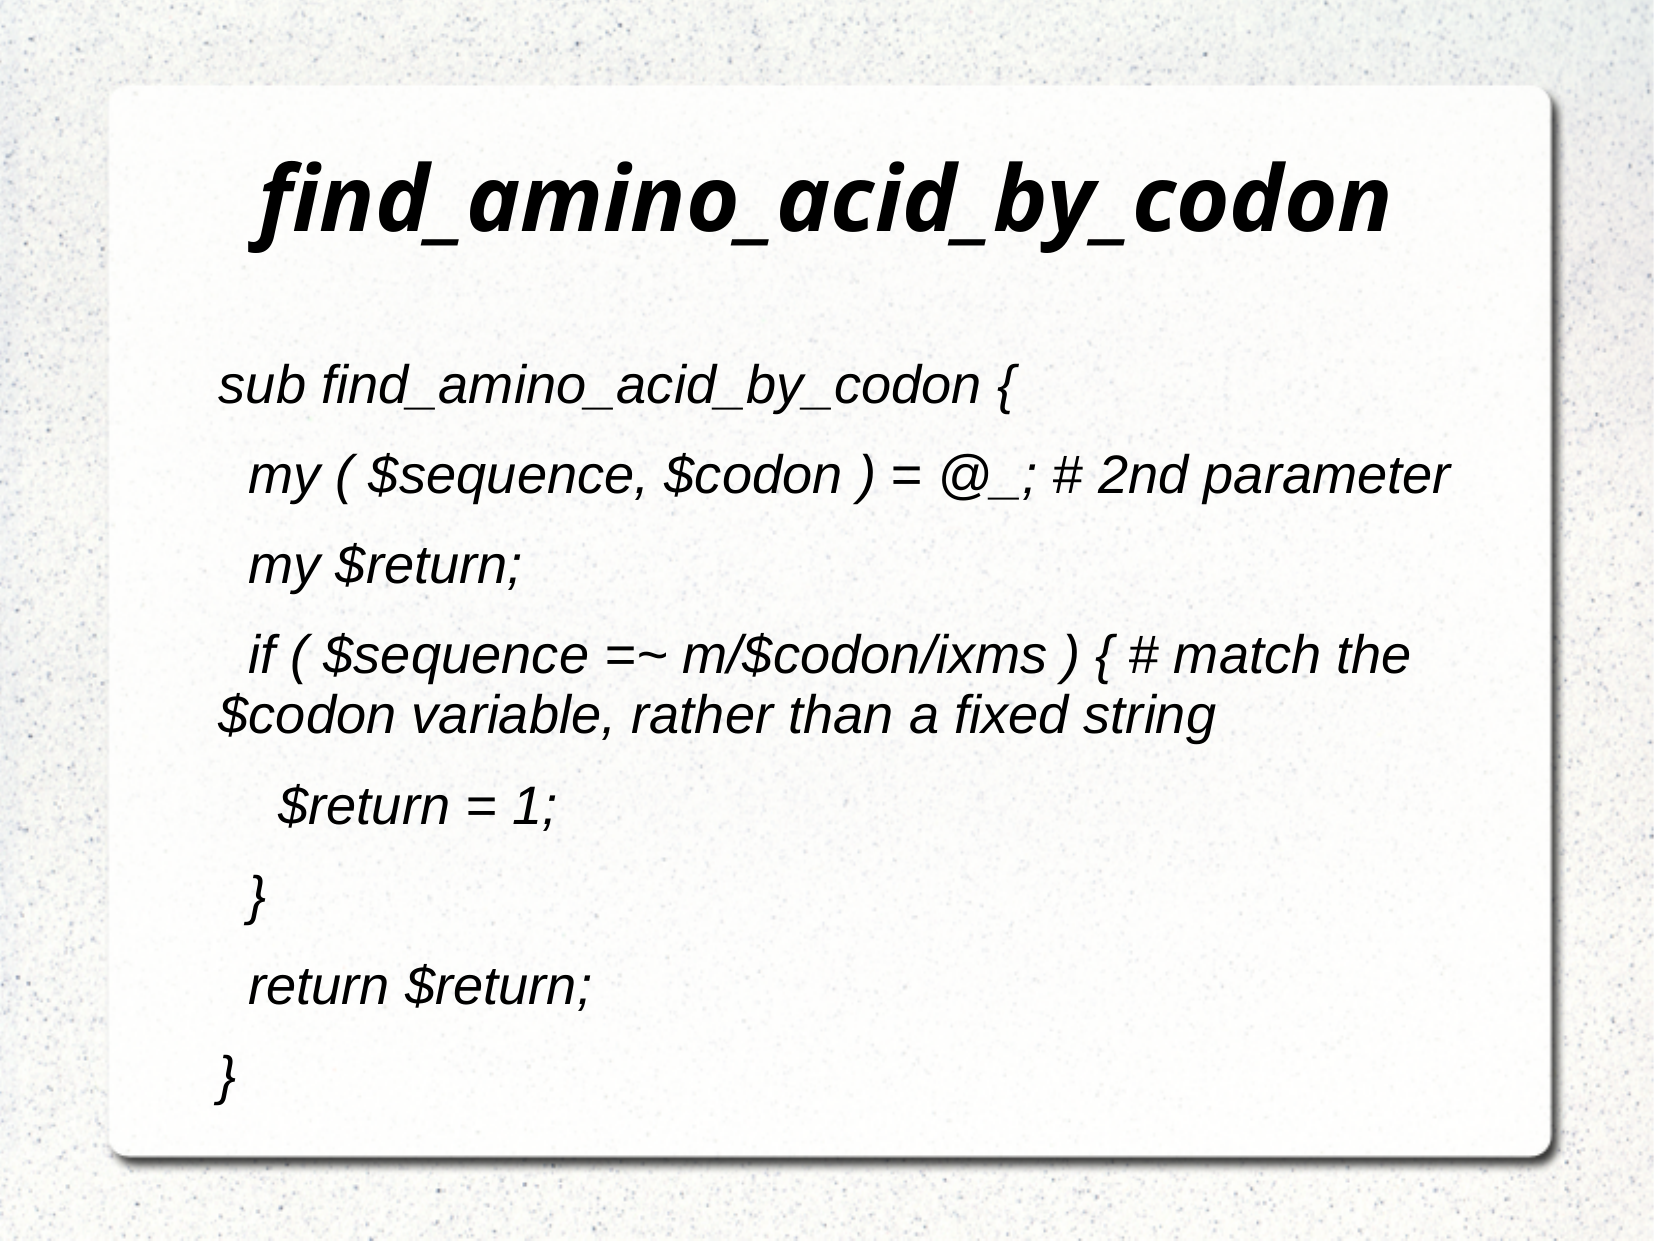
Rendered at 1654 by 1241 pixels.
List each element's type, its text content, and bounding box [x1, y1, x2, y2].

picture [0, 0, 1654, 1241]
title find_amino_acid_by_codon [118, 96, 1536, 296]
list sub find_amino_acid_by_codon { my ( $sequence, $codon ) = @_; # 2nd parameter my $return; if ( $sequence =~ m/$codon/ixms ) { # match the $codon variable, rather than a fixed string $return = 1; } return $return; } [147, 354, 1506, 1106]
